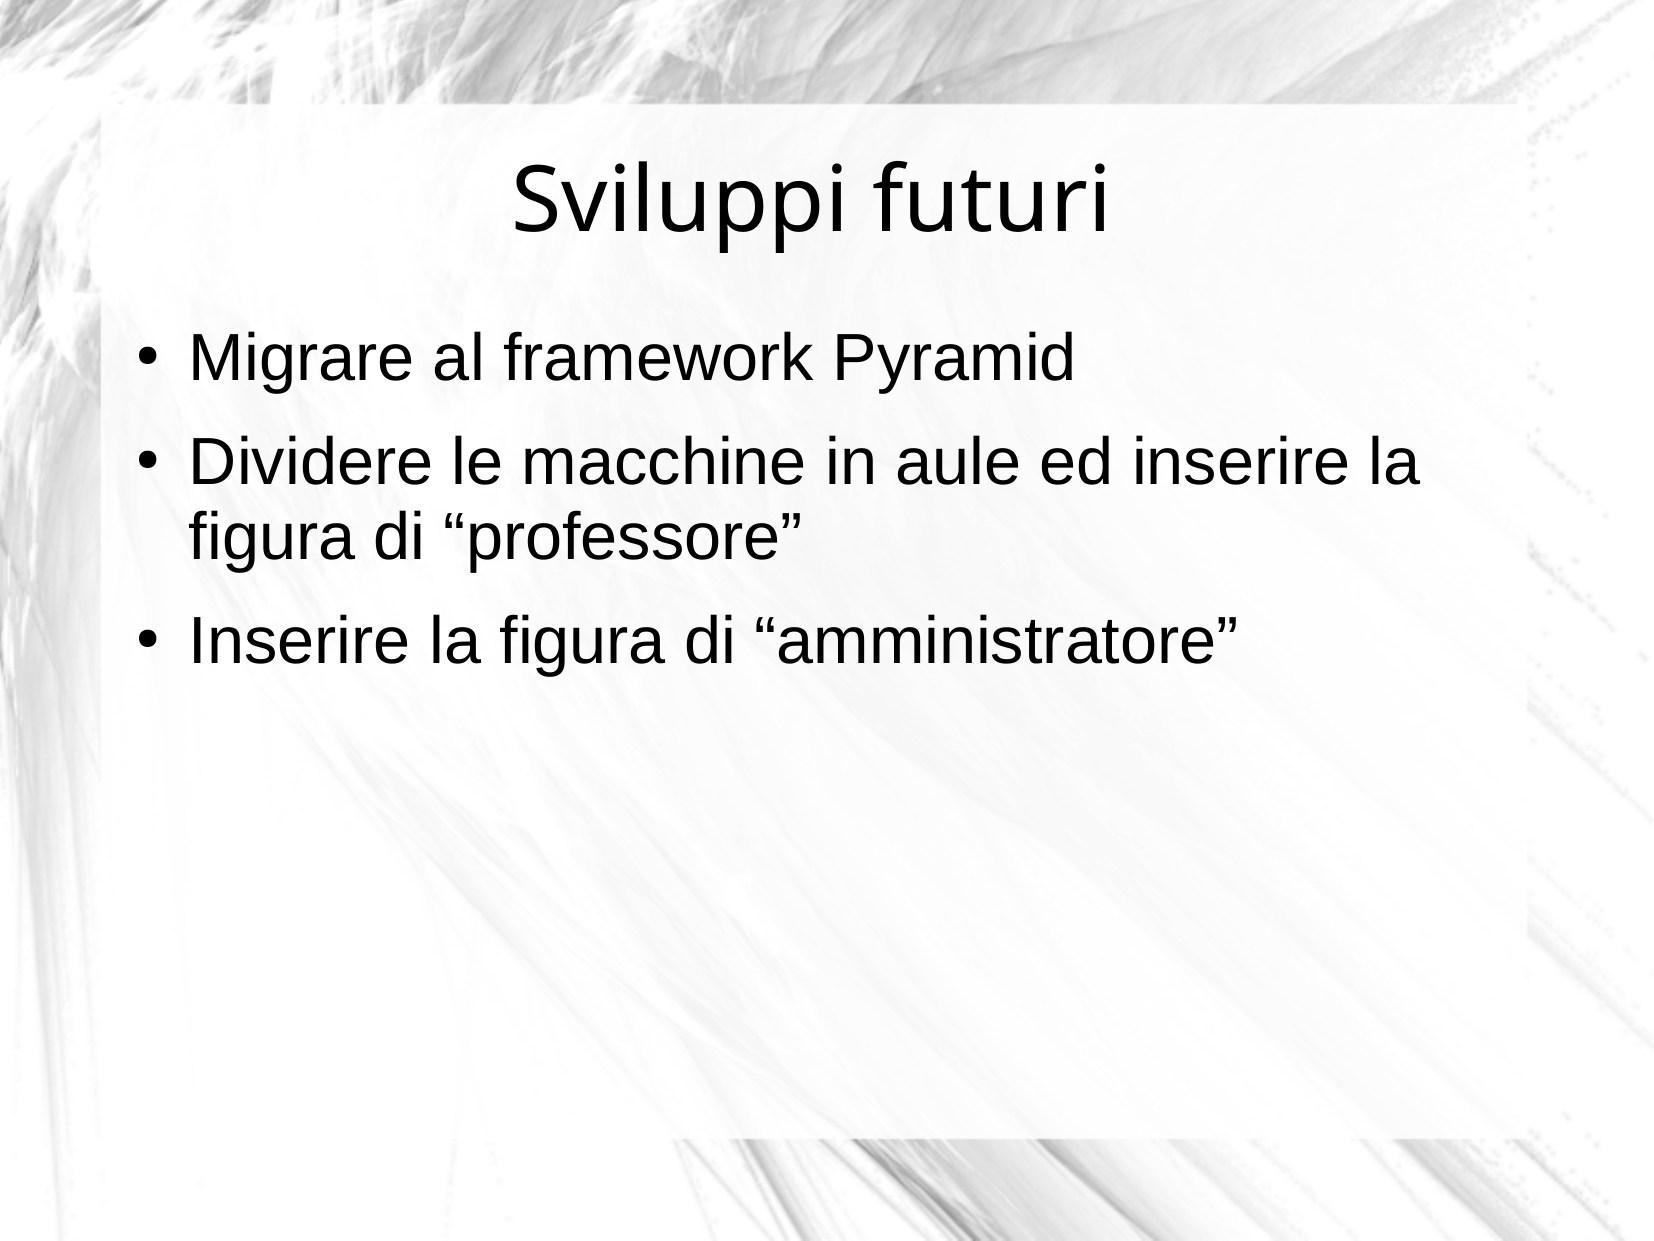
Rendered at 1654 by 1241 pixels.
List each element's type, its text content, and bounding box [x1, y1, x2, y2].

title Sviluppi futuri [118, 112, 1506, 281]
list Migrare al framework Pyramid Dividere le macchine in aule ed inserire la figura di “professore” Inserire la figura di “amministratore” [118, 319, 1571, 1139]
picture [0, 0, 1654, 1241]
